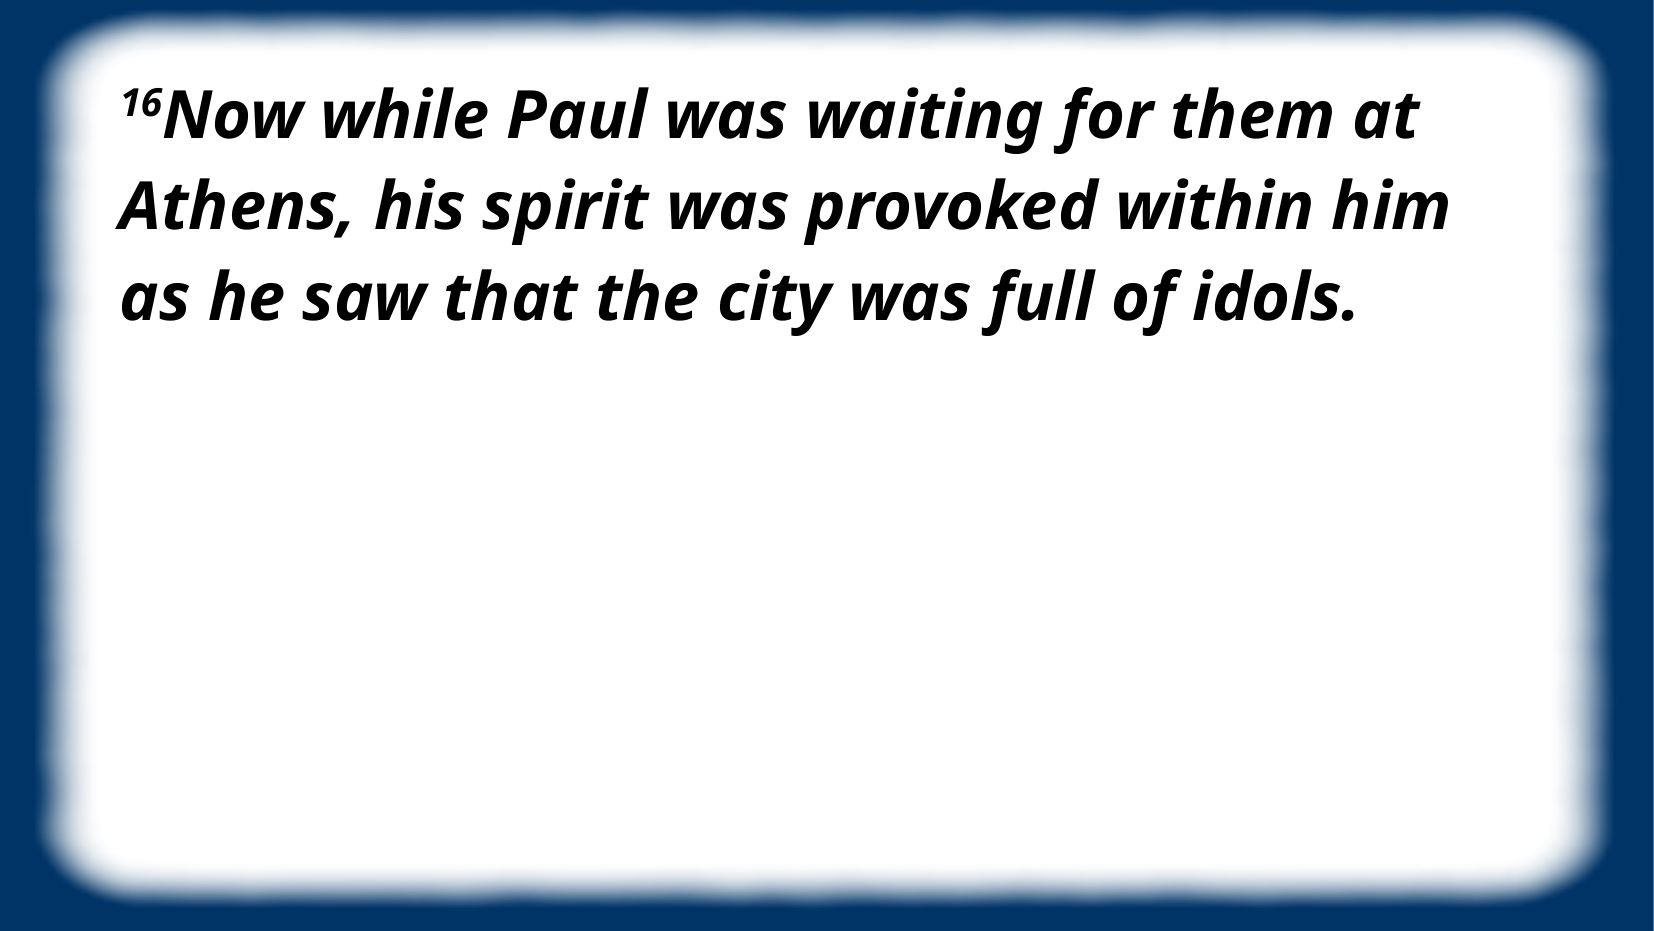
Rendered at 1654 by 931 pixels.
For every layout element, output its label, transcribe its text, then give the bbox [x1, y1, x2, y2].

picture [0, 0, 1654, 931]
text_box 16Now while Paul was waiting for them at Athens, his spirit was provoked within him as he saw that the city was full of idols. [105, 60, 1546, 342]
